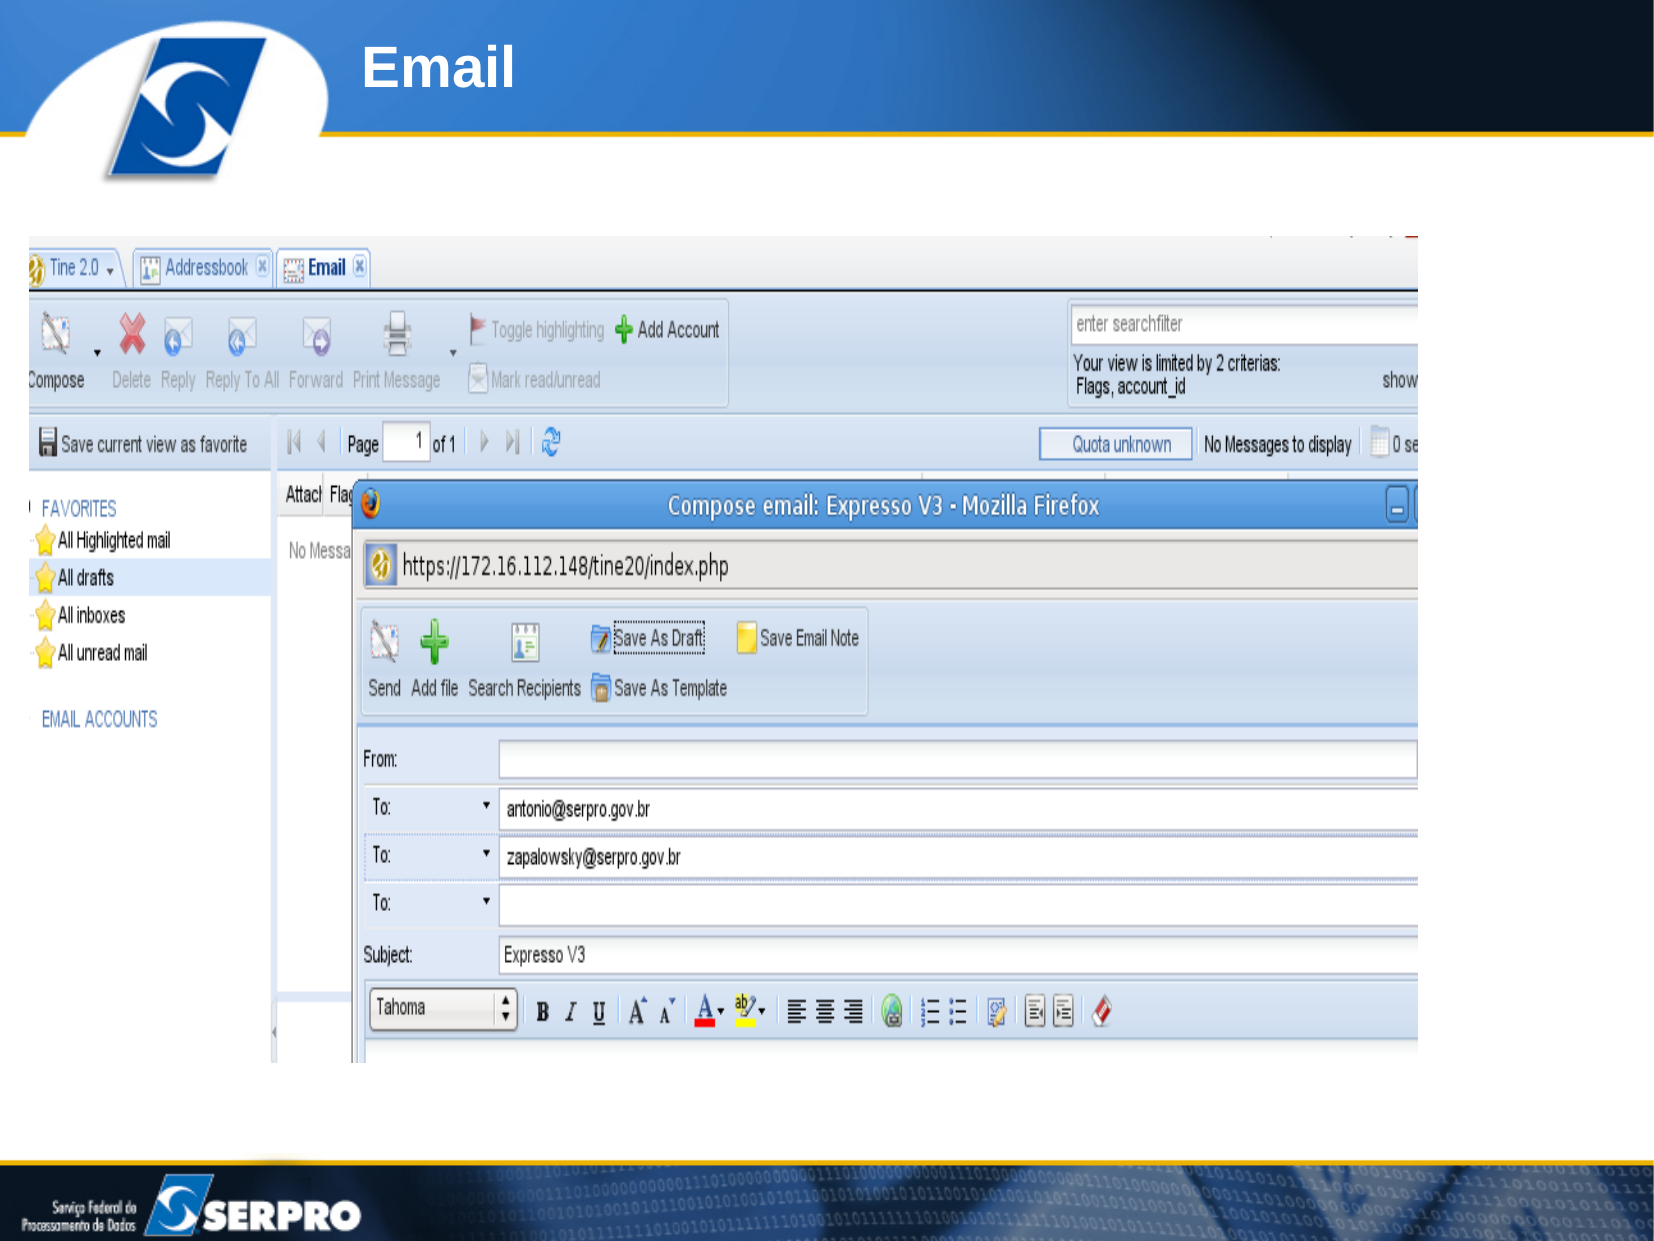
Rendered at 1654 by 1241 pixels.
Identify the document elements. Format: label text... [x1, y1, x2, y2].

picture [0, 0, 1654, 1241]
title Email [361, 32, 1603, 102]
